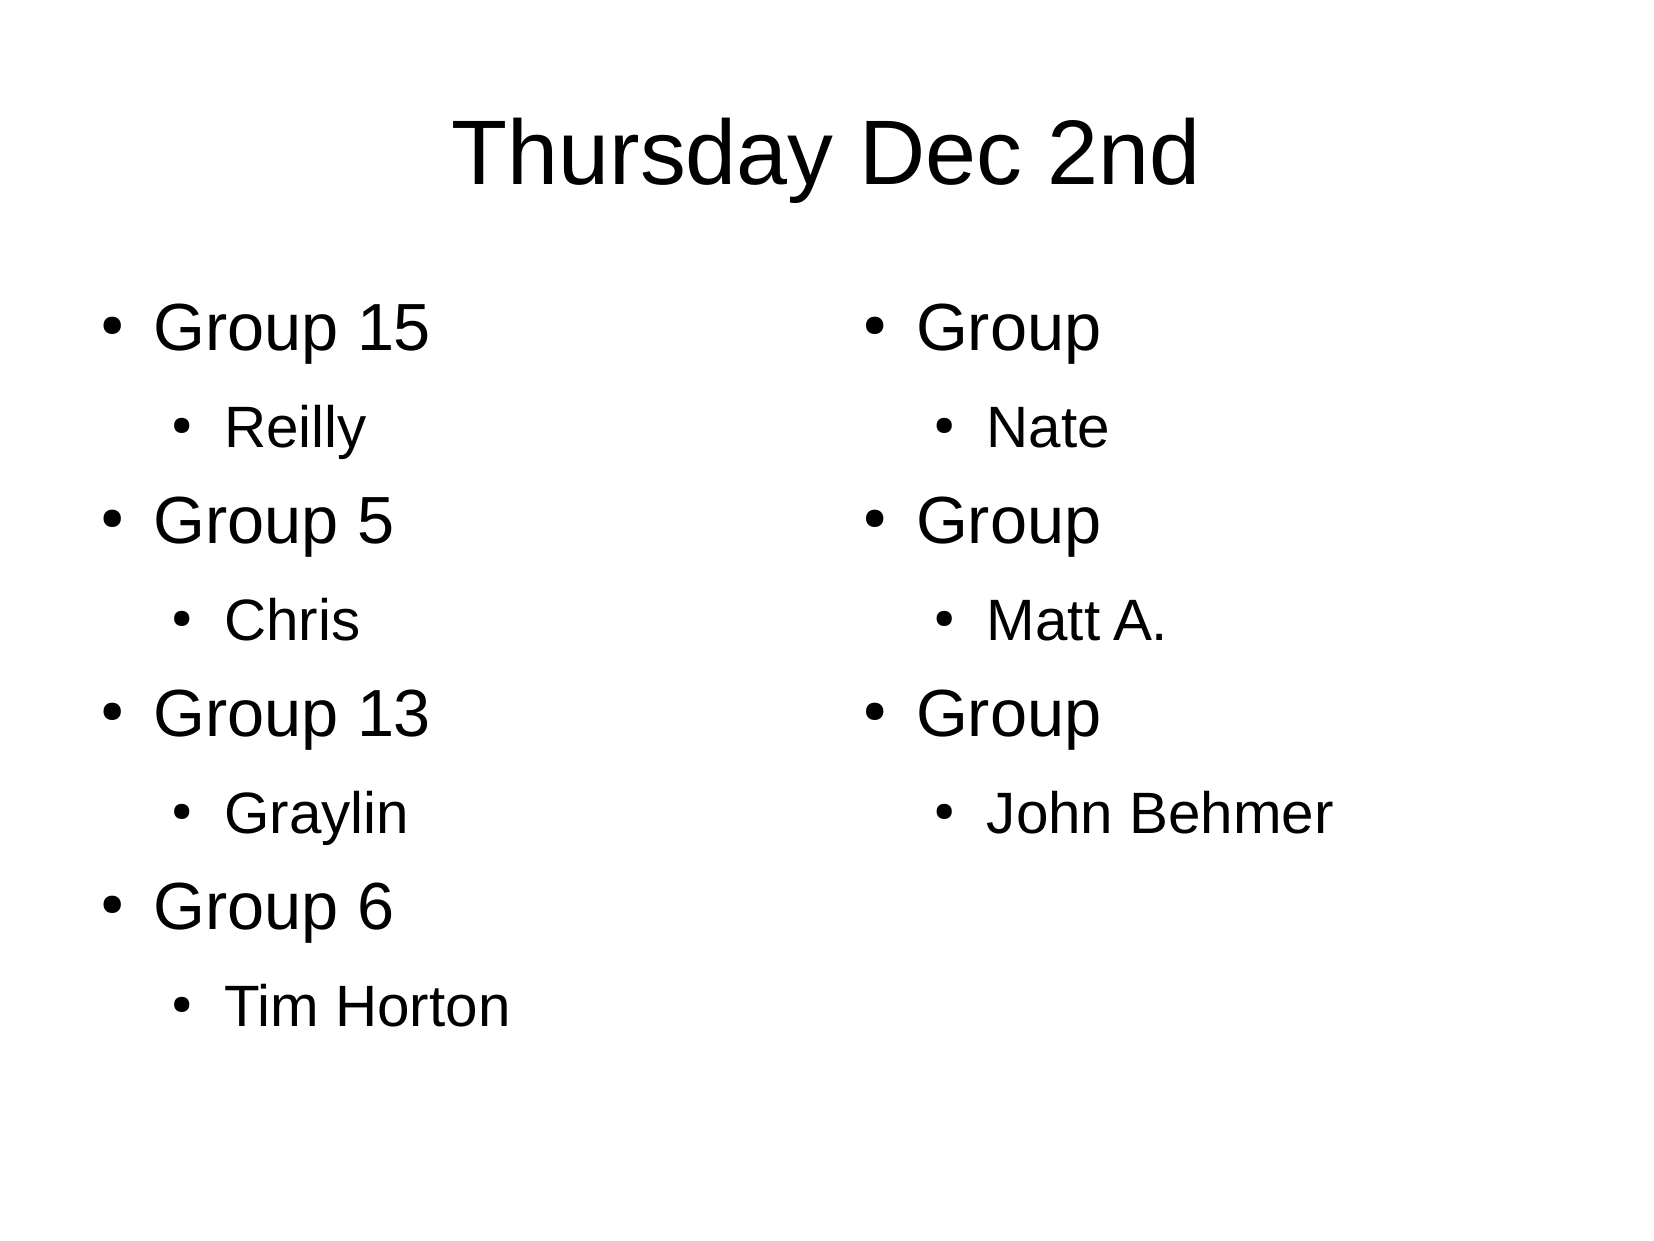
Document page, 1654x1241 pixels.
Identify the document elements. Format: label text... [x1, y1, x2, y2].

list Group Nate Group Matt A. Group John Behmer [845, 290, 1572, 1109]
title Thursday Dec 2nd [82, 49, 1571, 257]
list Group 15 Reilly Group 5 Chris Group 13 Graylin Group 6 Tim Horton [82, 290, 809, 1109]
